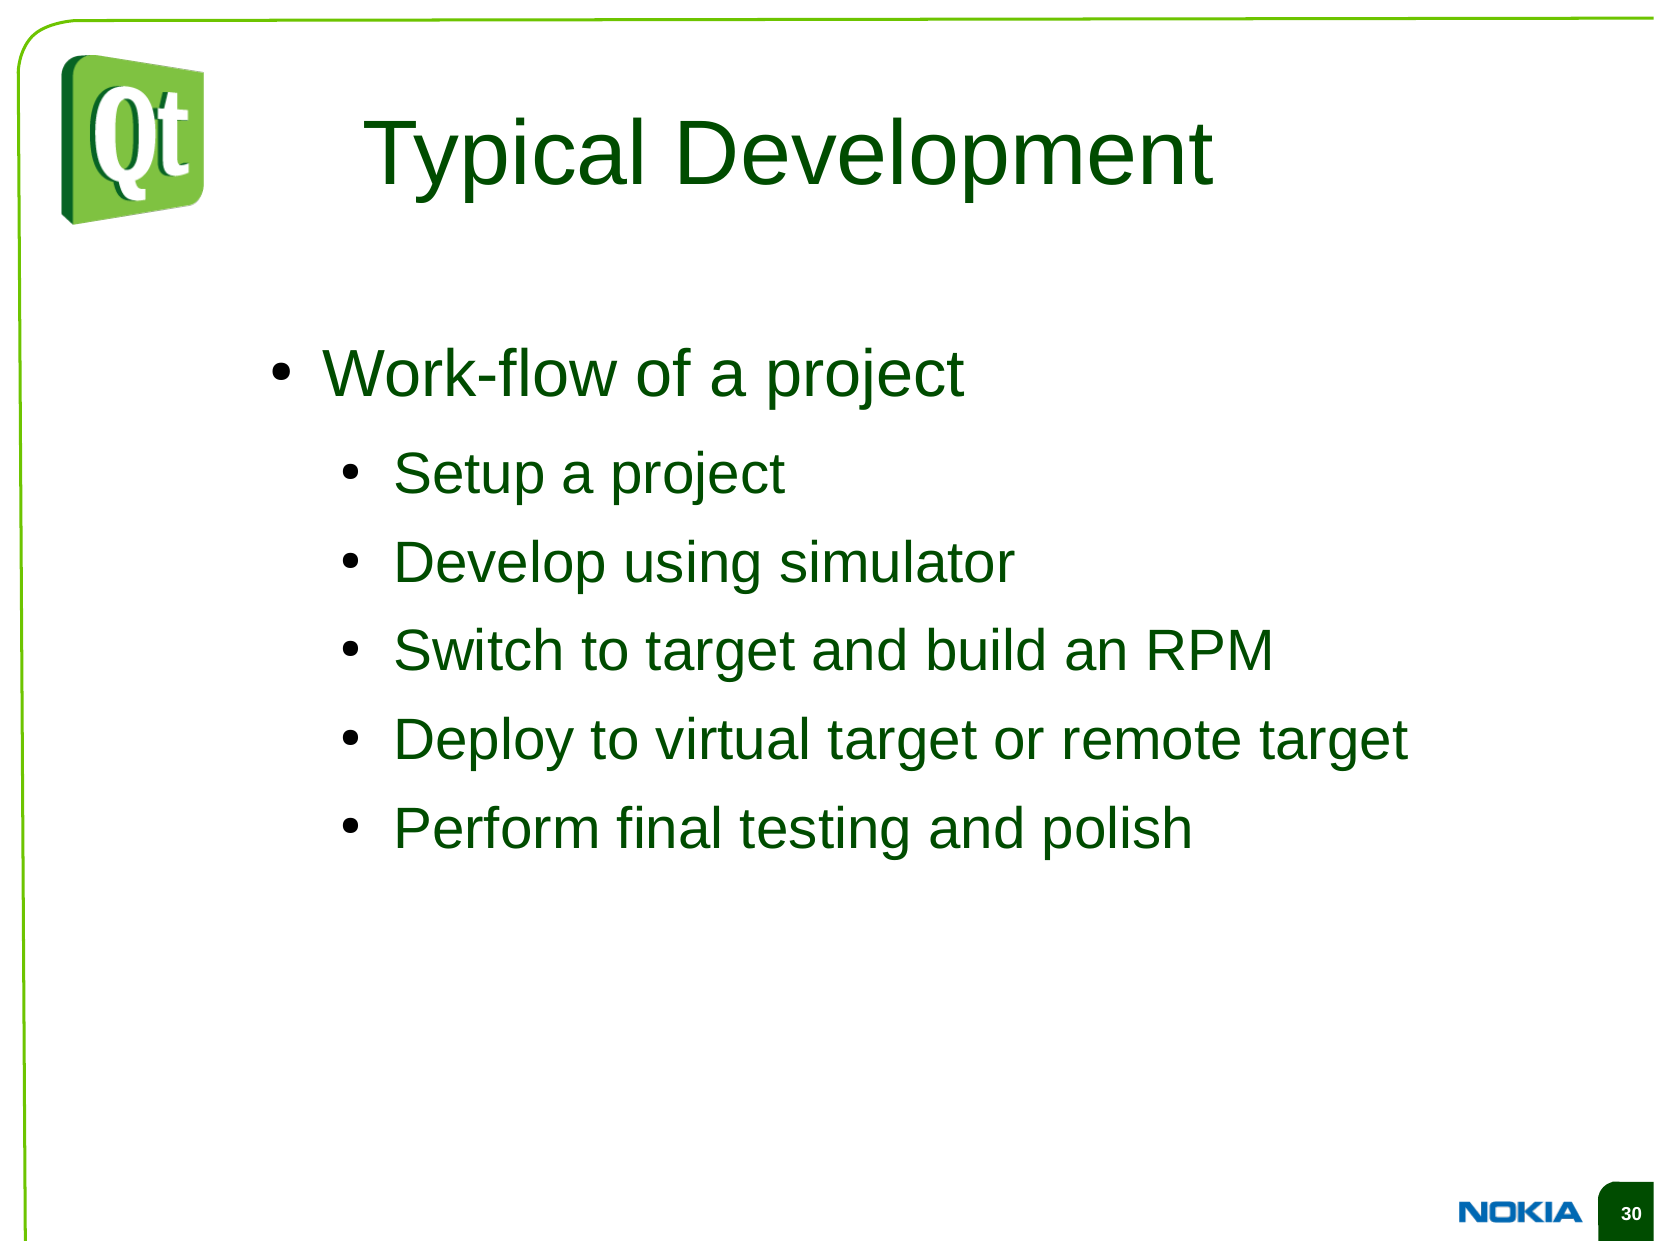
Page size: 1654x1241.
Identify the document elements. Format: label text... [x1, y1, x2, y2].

picture [61, 55, 204, 225]
title Typical Development [251, 56, 1327, 250]
picture [1459, 1201, 1583, 1223]
list Work-flow of a project Setup a project Develop using simulator Switch to target and build an RPM Deploy to virtual target or remote target Perform final testing and polish [251, 336, 1571, 1141]
